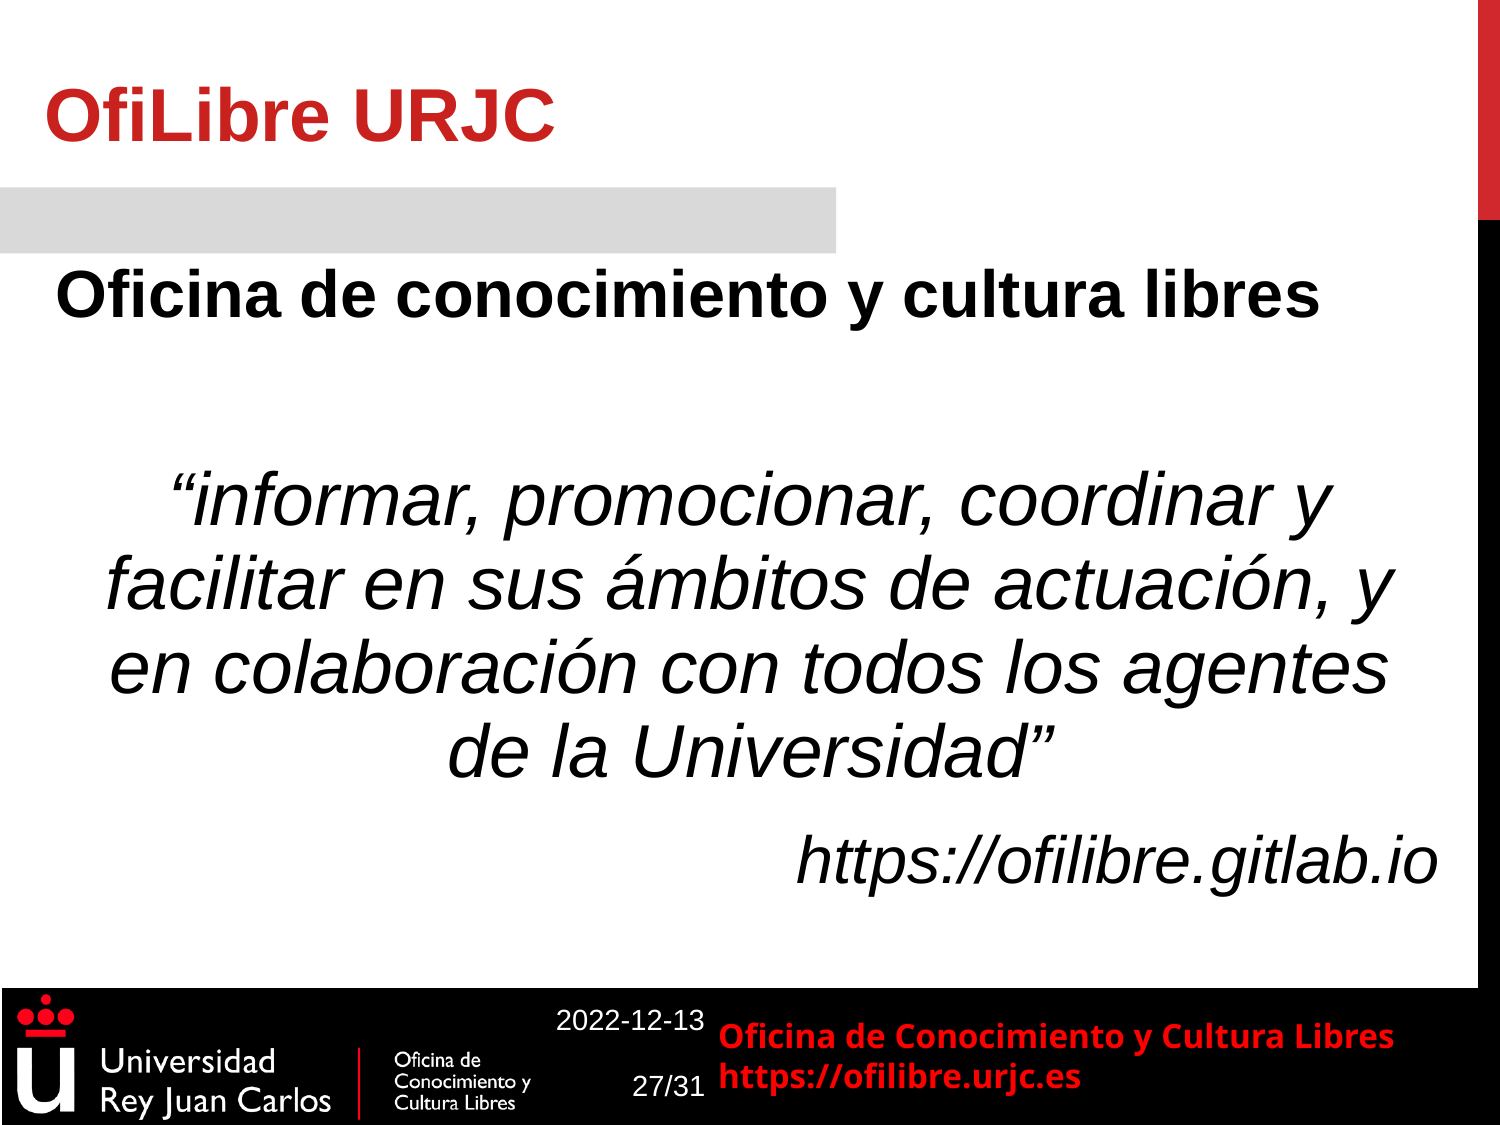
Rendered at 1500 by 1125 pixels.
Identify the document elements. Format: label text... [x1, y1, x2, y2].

text_box Oficina de conocimiento y cultura libres [40, 249, 1366, 346]
title [75, 7, 1425, 196]
text_box OfiLibre URJC [30, 66, 1036, 249]
text_box “informar, promocionar, coordinar y facilitar en sus ámbitos de actuación, y en colaboración con todos los agentes de la Universidad” https://ofilibre.gitlab.io [45, 450, 1456, 906]
picture [17, 994, 531, 1120]
